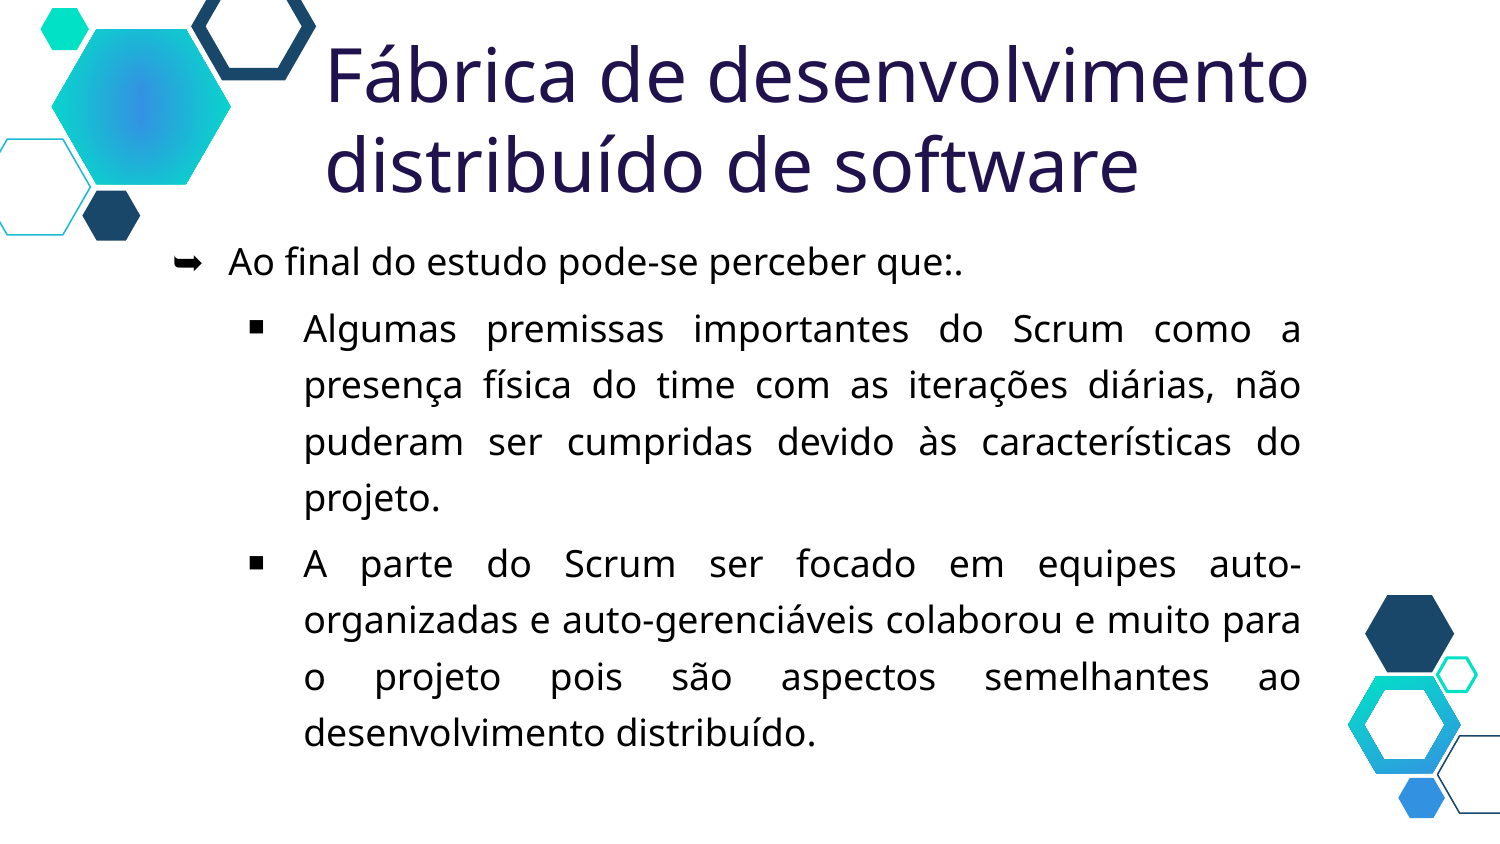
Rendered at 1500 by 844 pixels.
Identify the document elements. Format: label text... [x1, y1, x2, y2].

title Fábrica de desenvolvimento distribuído de software [309, 116, 1349, 222]
list Ao final do estudo pode-se perceber que:. Algumas premissas importantes do Scrum como a presença física do time com as iterações diárias, não puderam ser cumpridas devido às características do projeto. A parte do Scrum ser focado em equipes auto-organizadas e auto-gerenciáveis colaborou e muito para o projeto pois são aspectos semelhantes ao desenvolvimento distribuído. [138, 212, 1318, 750]
